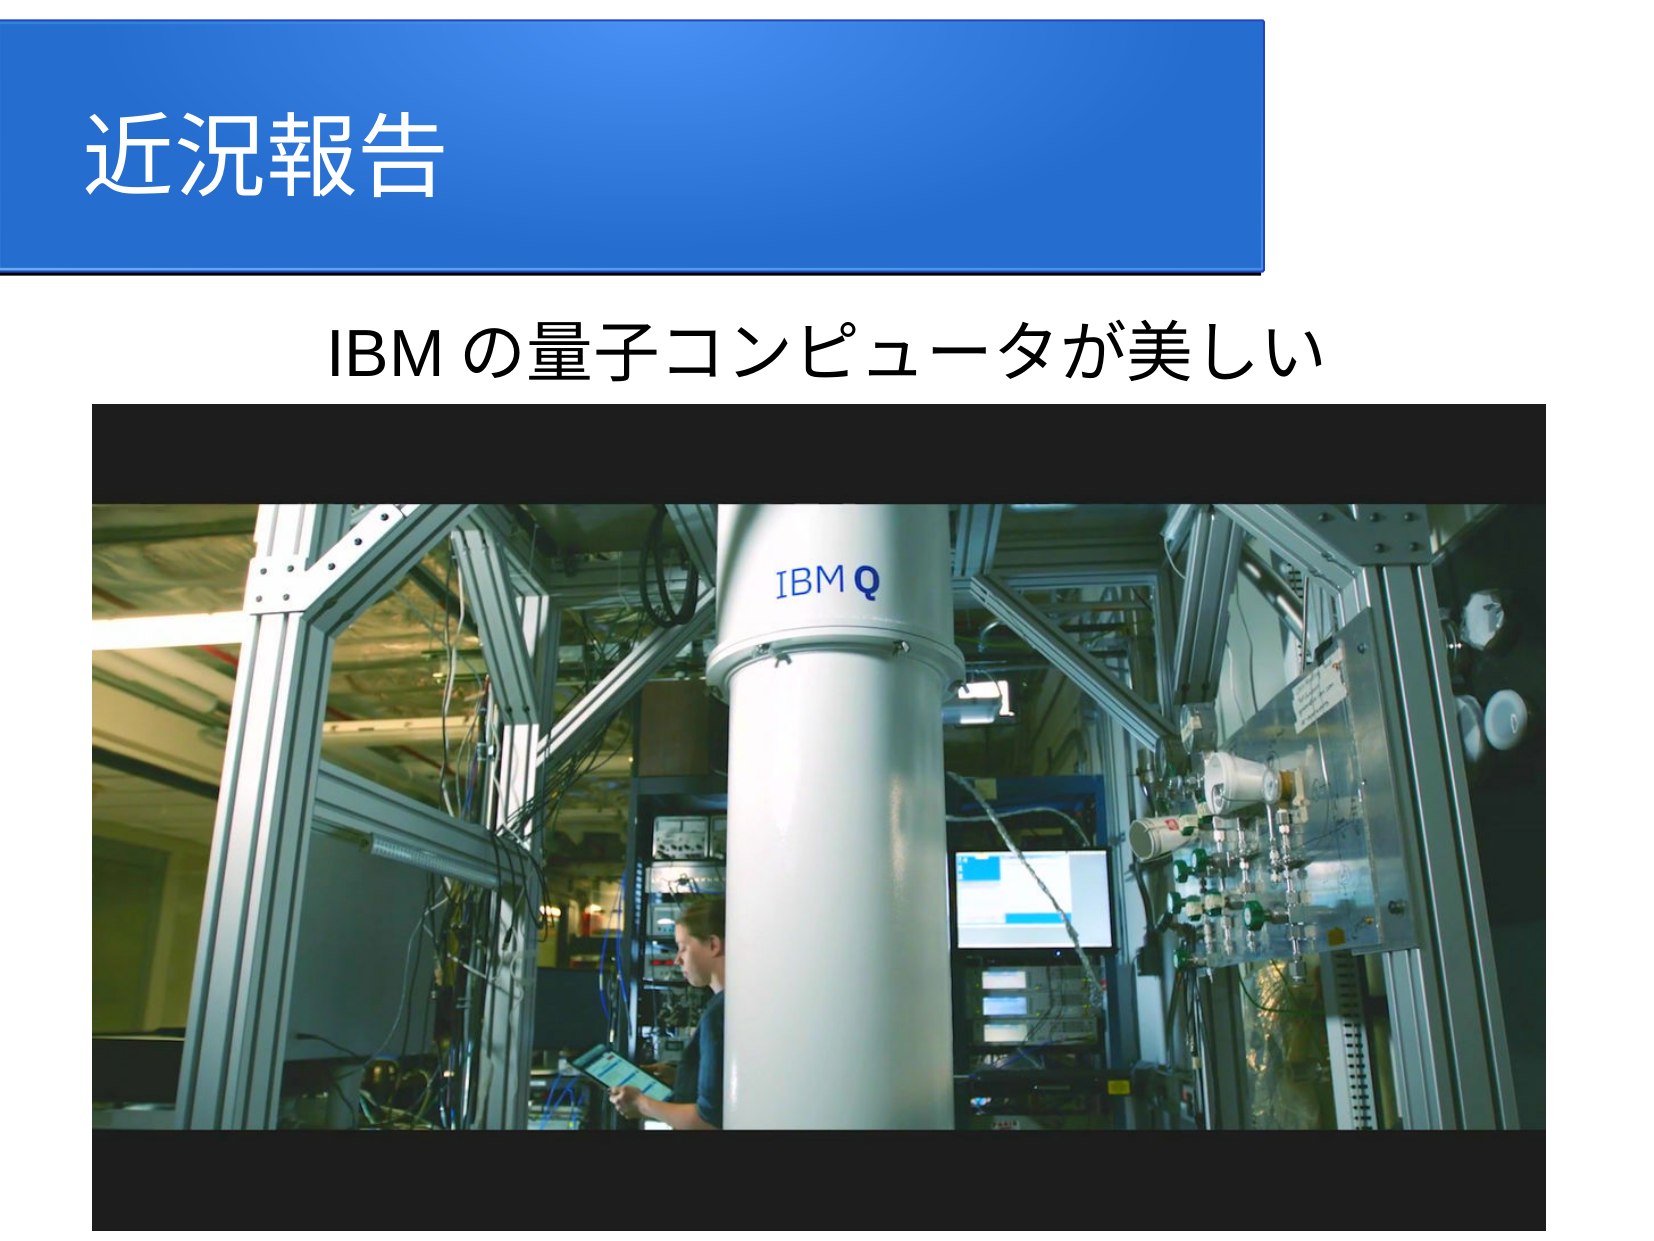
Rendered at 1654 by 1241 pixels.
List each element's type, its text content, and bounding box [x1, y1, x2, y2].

picture [92, 404, 1546, 1231]
title 近況報告 [82, 47, 1235, 252]
text_box IBMの量子コンピュータが美しい [82, 299, 1571, 1019]
